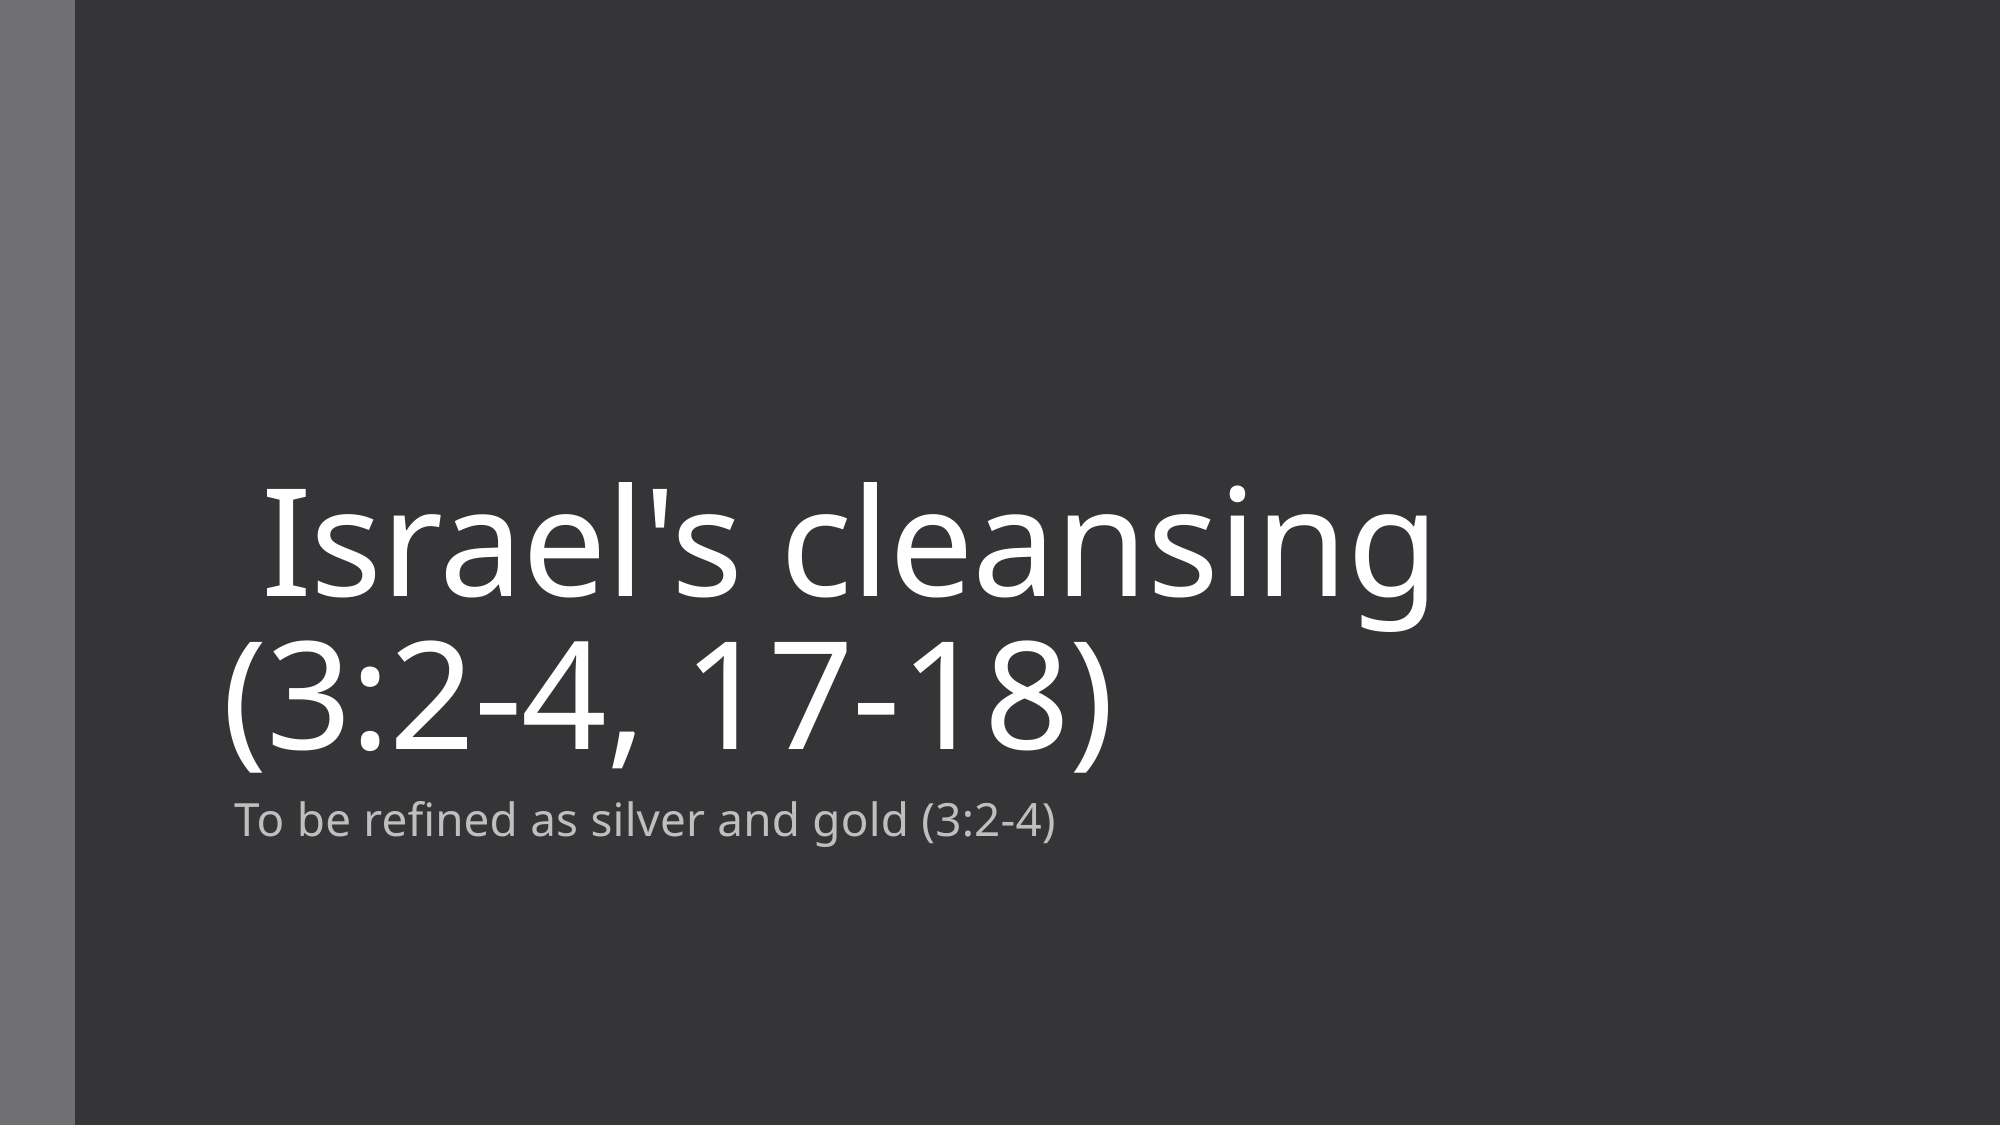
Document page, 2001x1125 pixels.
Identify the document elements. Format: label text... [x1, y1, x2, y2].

subtitle To be refined as silver and gold (3:2-4) [206, 787, 1752, 1066]
title Israel's cleansing (3:2-4, 17-18) [206, 124, 1752, 787]
